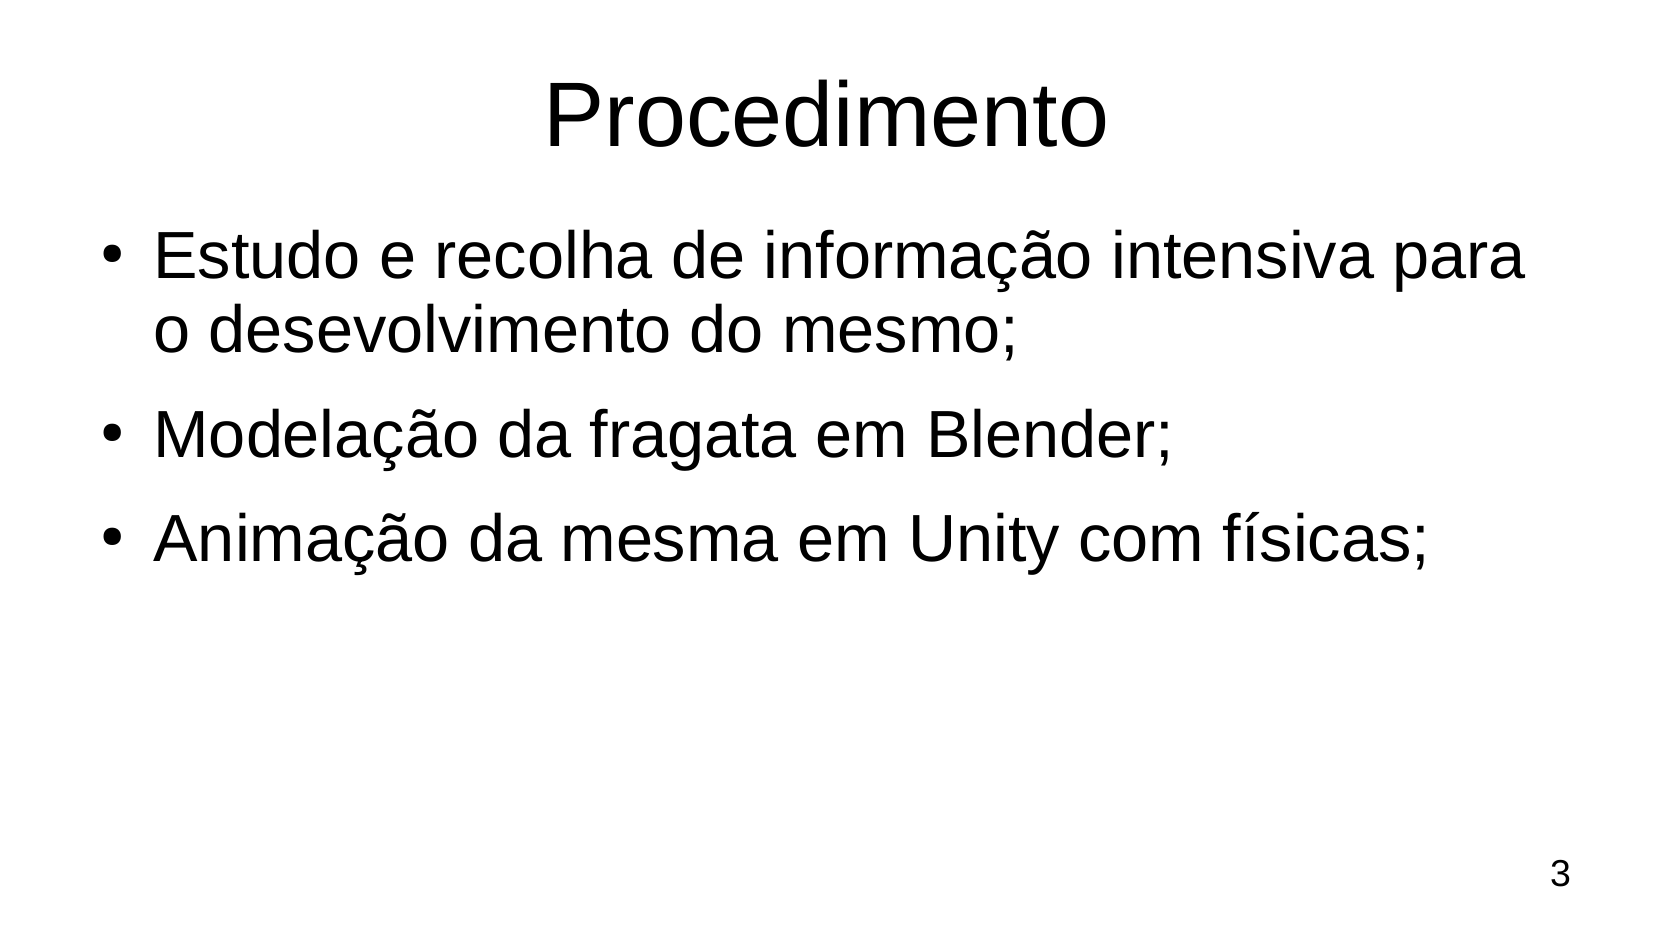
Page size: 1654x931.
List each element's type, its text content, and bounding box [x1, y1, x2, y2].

title Procedimento [82, 37, 1571, 193]
text_box 3 [1535, 845, 1654, 916]
list Estudo e recolha de informação intensiva para o desevolvimento do mesmo; Modelação da fragata em Blender; Animação da mesma em Unity com físicas; [82, 217, 1565, 758]
